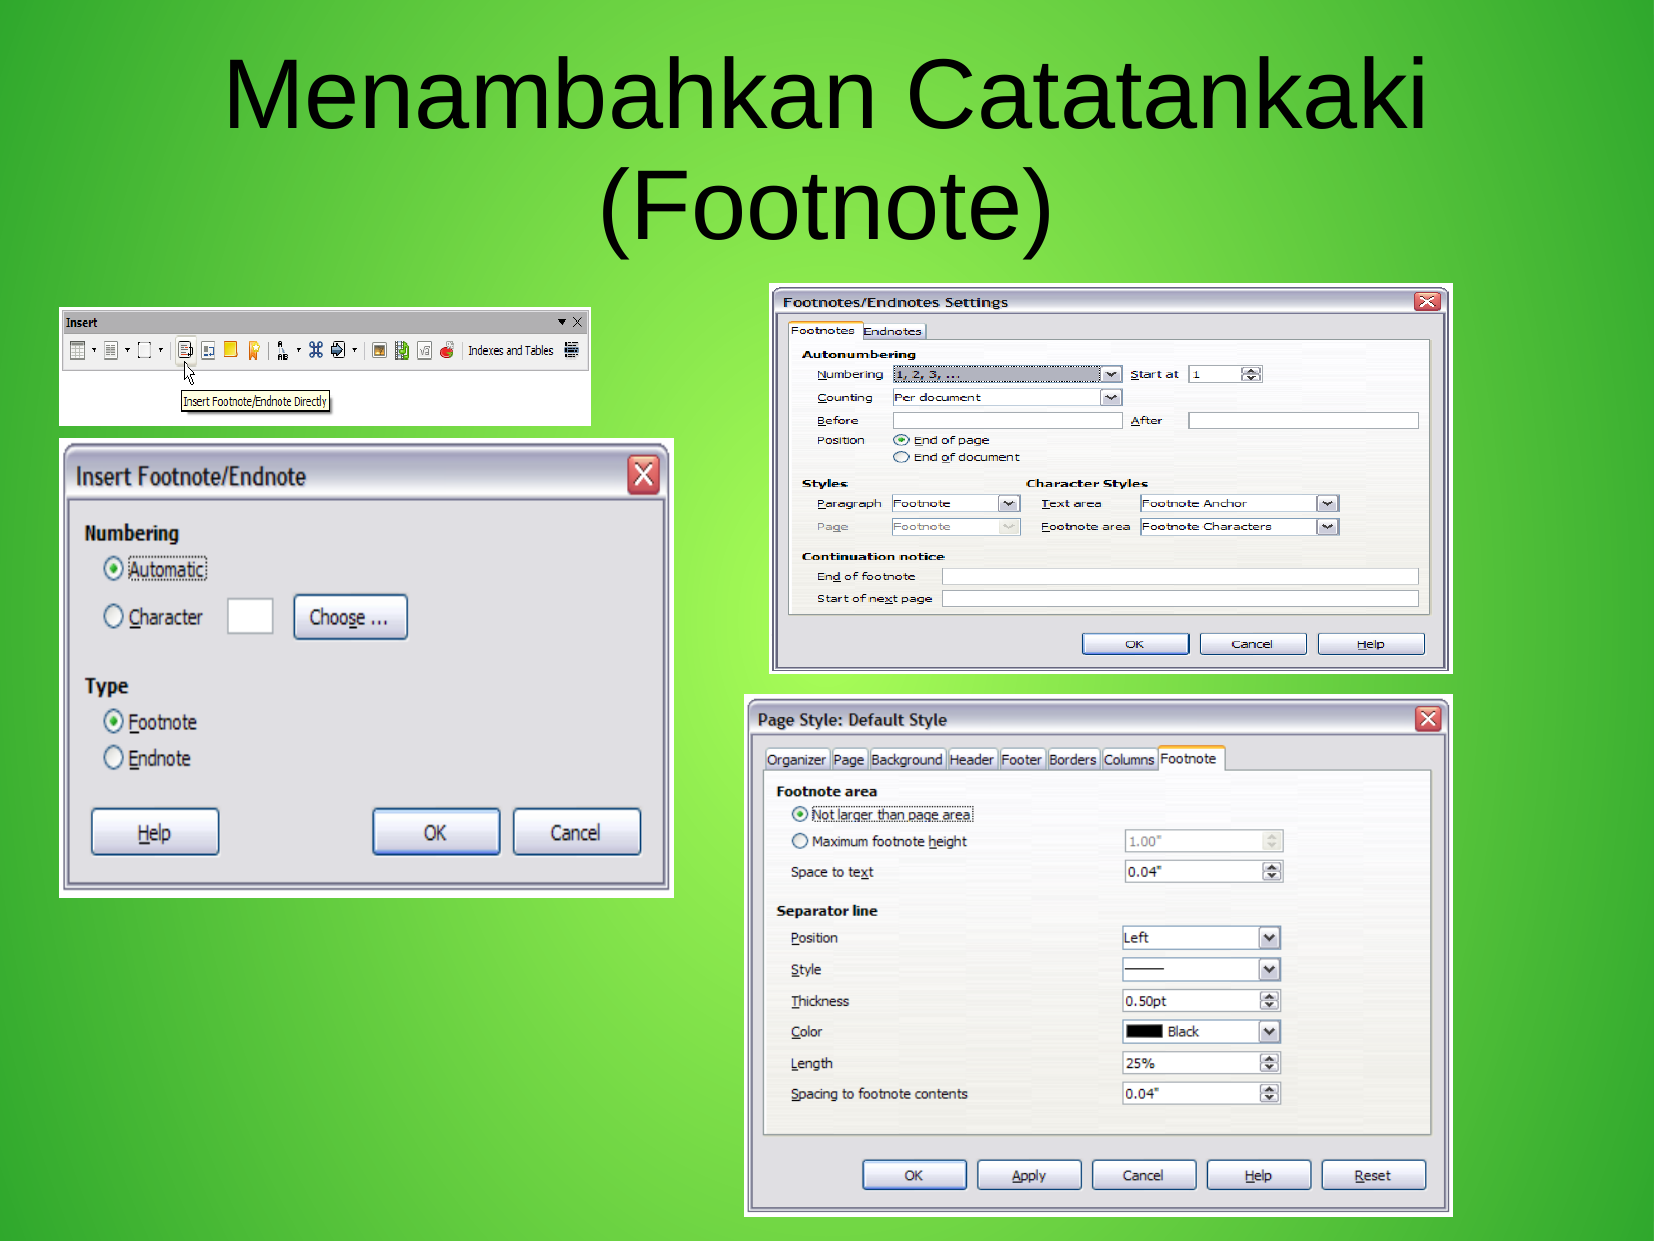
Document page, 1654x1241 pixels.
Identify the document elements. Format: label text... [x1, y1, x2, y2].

picture [769, 283, 1453, 674]
picture [59, 307, 591, 426]
picture [59, 438, 674, 898]
title Menambahkan Catatankaki (Footnote) [82, 38, 1571, 261]
picture [744, 694, 1453, 1217]
